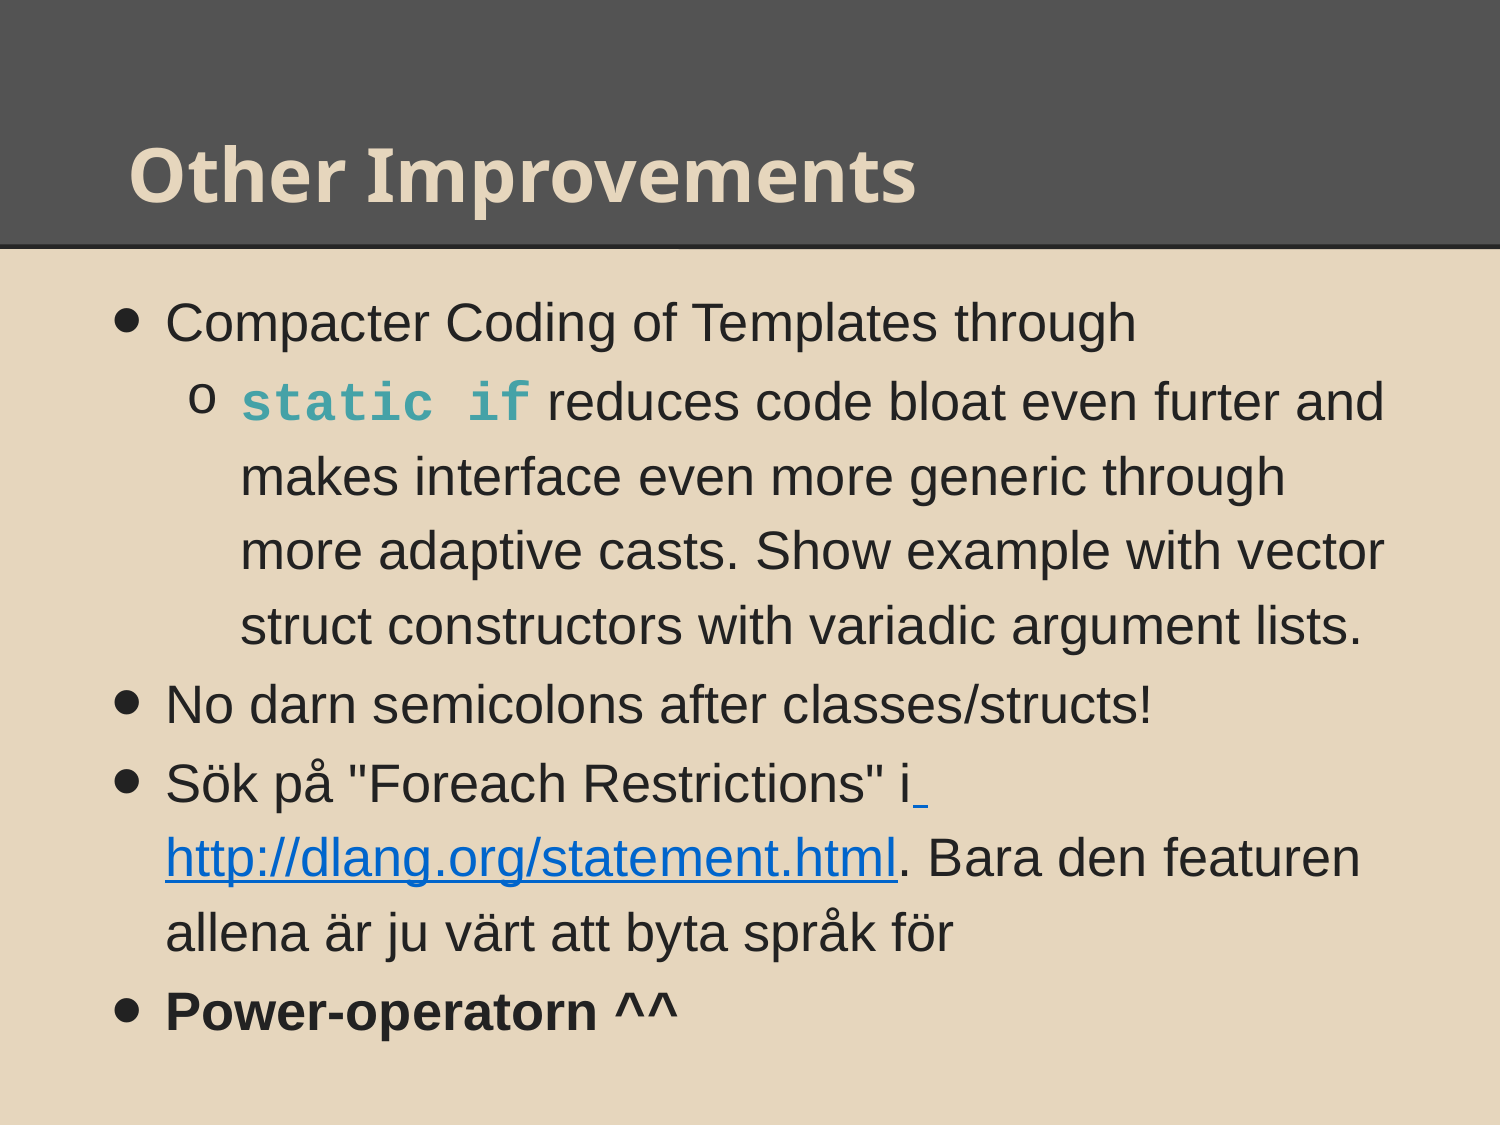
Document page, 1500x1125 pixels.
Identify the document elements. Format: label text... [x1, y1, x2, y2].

title Other Improvements [75, 45, 1425, 233]
list Compacter Coding of Templates through static if reduces code bloat even furter and makes interface even more generic through more adaptive casts. Show example with vector struct constructors with variadic argument lists. No darn semicolons after classes/structs! Sök på "Foreach Restrictions" i http://dlang.org/statement.html. Bara den featuren allena är ju värt att byta språk för Power-operatorn ^^ [75, 262, 1425, 1078]
